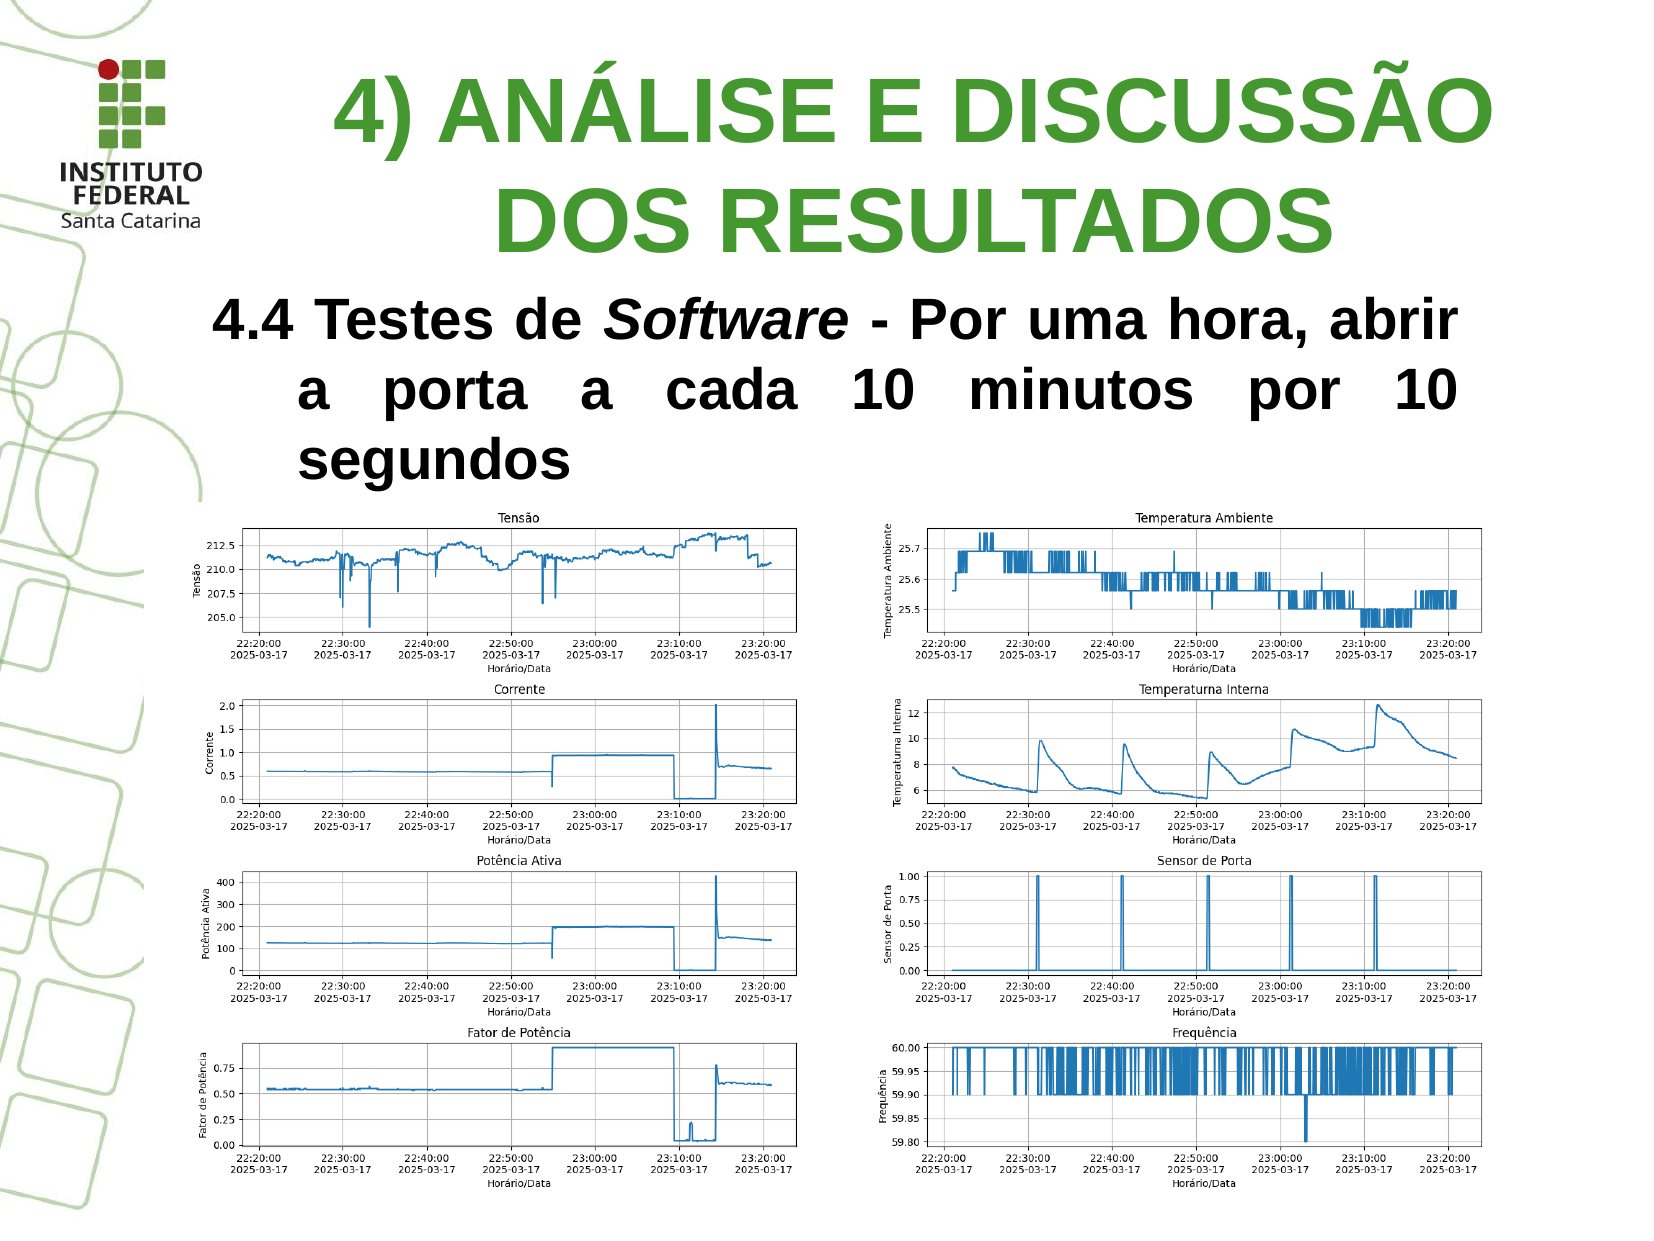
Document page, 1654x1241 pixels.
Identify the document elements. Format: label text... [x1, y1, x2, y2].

picture [0, 0, 1654, 1241]
title 4) ANÁLISE E DISCUSSÃO DOS RESULTADOS [259, 50, 1571, 271]
list 4.4 Testes de Software - Por uma hora, abrir a porta a cada 10 minutos por 10 segundos [212, 186, 1460, 502]
